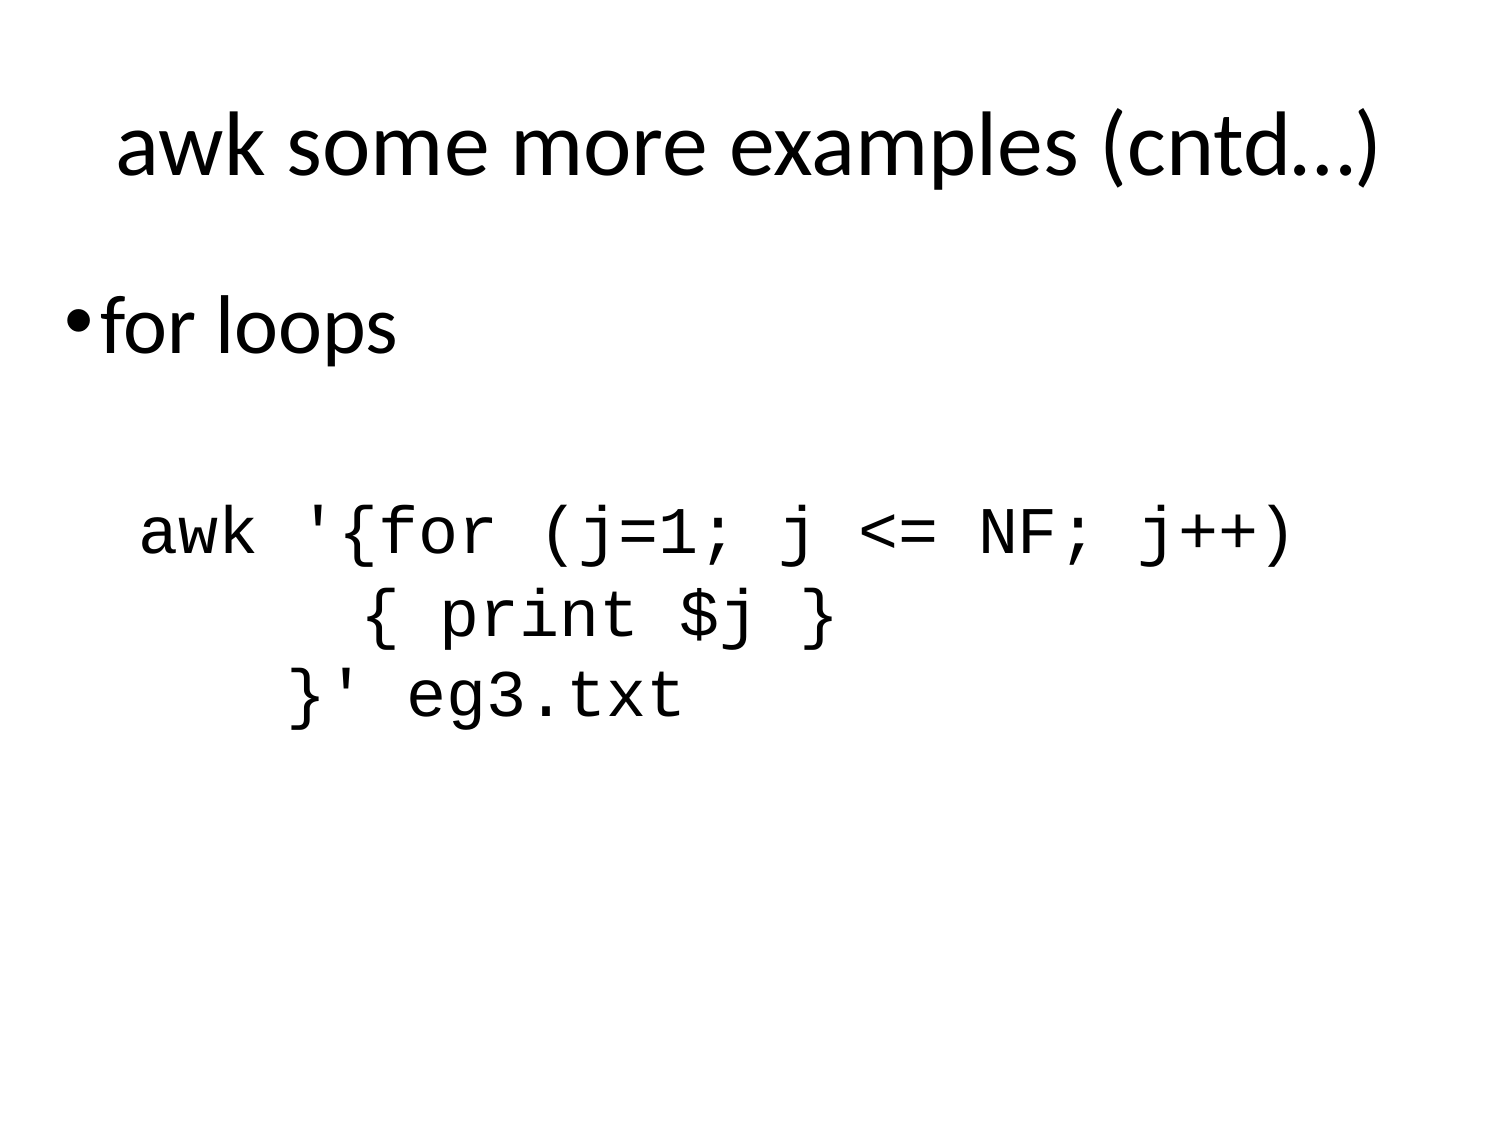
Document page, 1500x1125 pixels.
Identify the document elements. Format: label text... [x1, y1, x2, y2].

text_box awk some more examples (cntd…) [75, 45, 1425, 233]
text_box for loops awk '{for (j=1; j <= NF; j++) { print $j } }' eg3.txt [50, 262, 1475, 1005]
